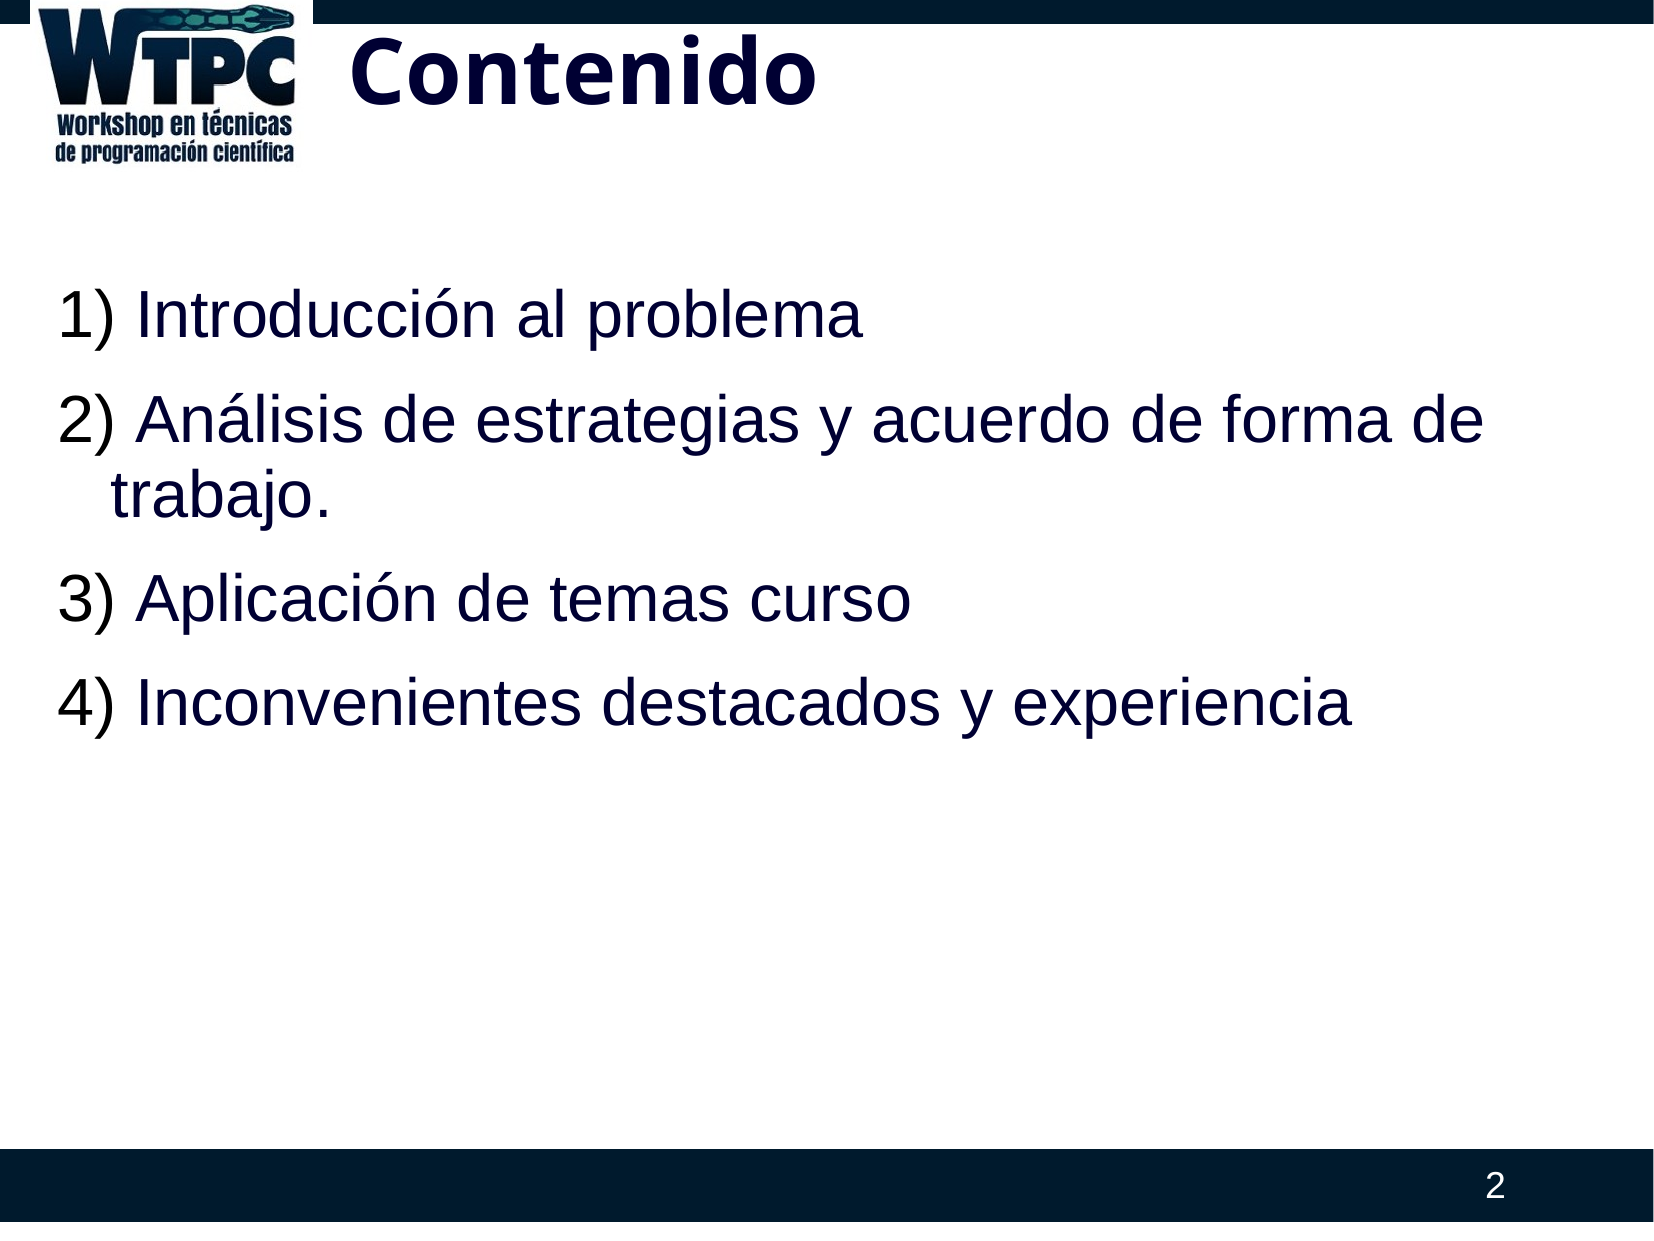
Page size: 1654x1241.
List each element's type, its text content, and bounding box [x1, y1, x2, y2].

picture [0, 0, 1654, 175]
list Introducción al problema Análisis de estrategias y acuerdo de forma de trabajo. Aplicación de temas curso Inconvenientes destacados y experiencia [39, 277, 1617, 1106]
text_box <número> [1470, 1156, 1654, 1228]
picture [0, 1149, 1654, 1223]
title Contenido [347, 24, 1569, 125]
